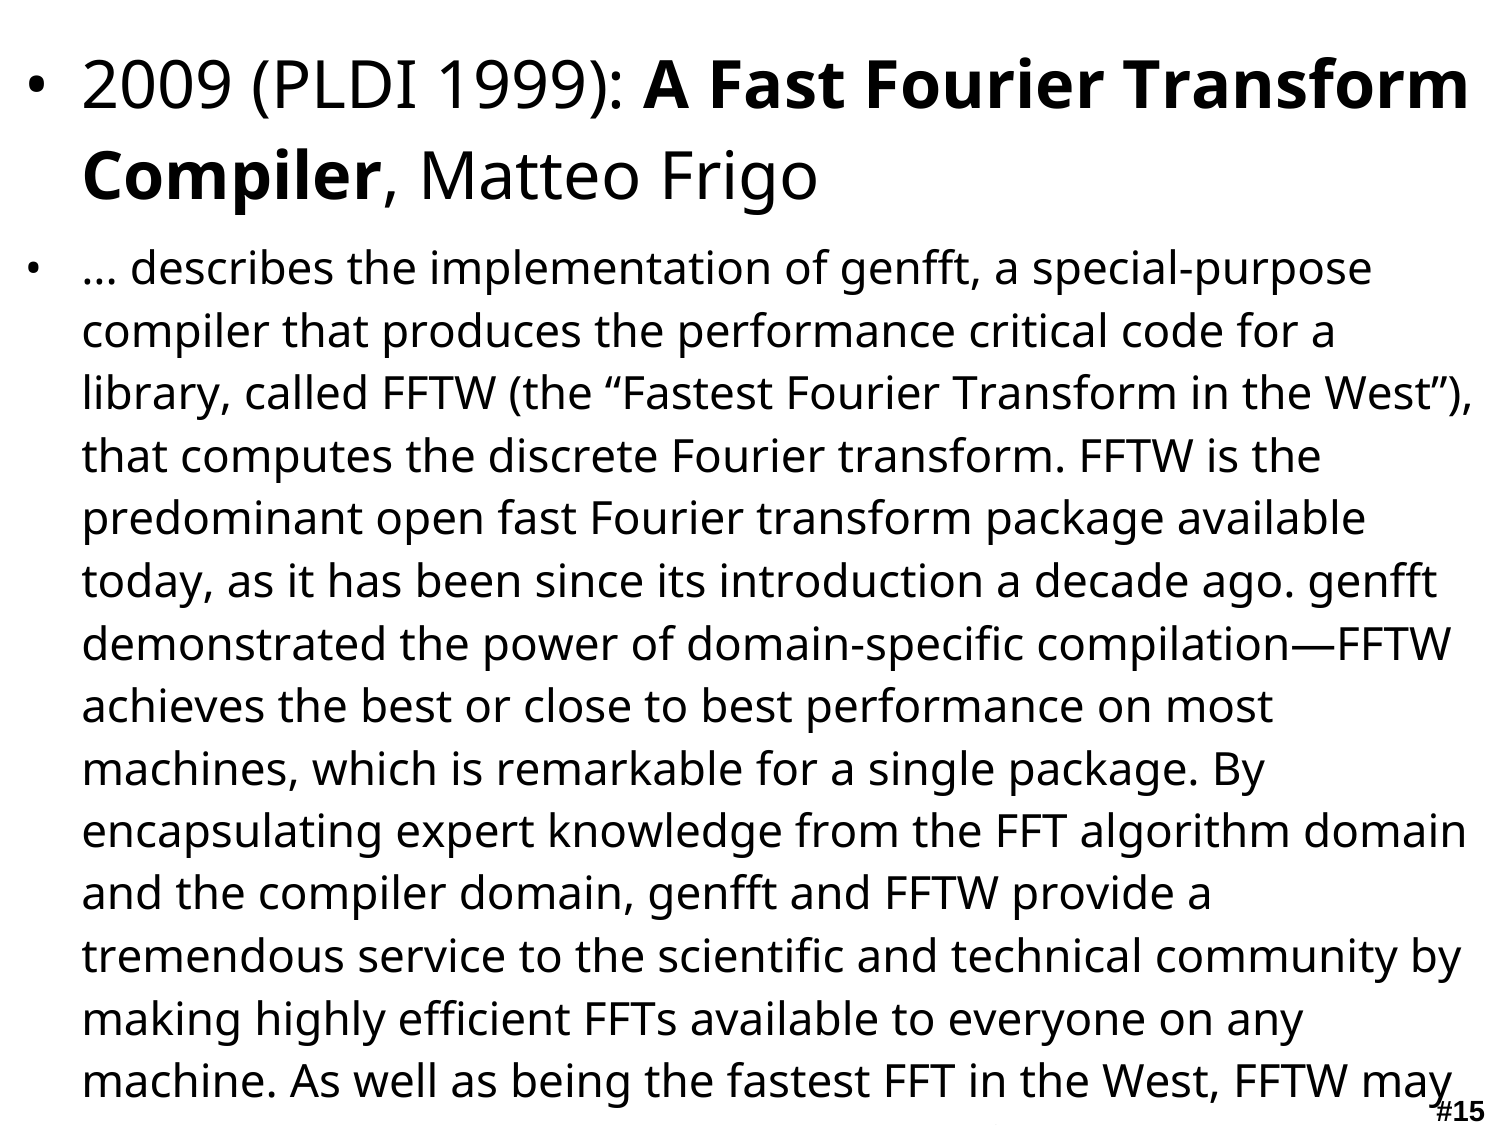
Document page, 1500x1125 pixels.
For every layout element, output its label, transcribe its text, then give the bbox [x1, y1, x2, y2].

list 2009 (PLDI 1999): A Fast Fourier Transform Compiler, Matteo Frigo ... describes the implementation of genfft, a special-purpose compiler that produces the performance critical code for a library, called FFTW (the “Fastest Fourier Transform in the West”), that computes the discrete Fourier transform. FFTW is the predominant open fast Fourier transform package available today, as it has been since its introduction a decade ago. genfft demonstrated the power of domain-specific compilation—FFTW achieves the best or close to best performance on most machines, which is remarkable for a single package. By encapsulating expert knowledge from the FFT algorithm domain and the compiler domain, genfft and FFTW provide a tremendous service to the scientific and technical community by making highly efficient FFTs available to everyone on any machine. As well as being the fastest FFT in the West, FFTW may be the last FFT in the West as the quality of this package and the maturity of the field may mean that it will never be superseded, at least for computer architectures similar to past and current ones. [24, 37, 1476, 1115]
